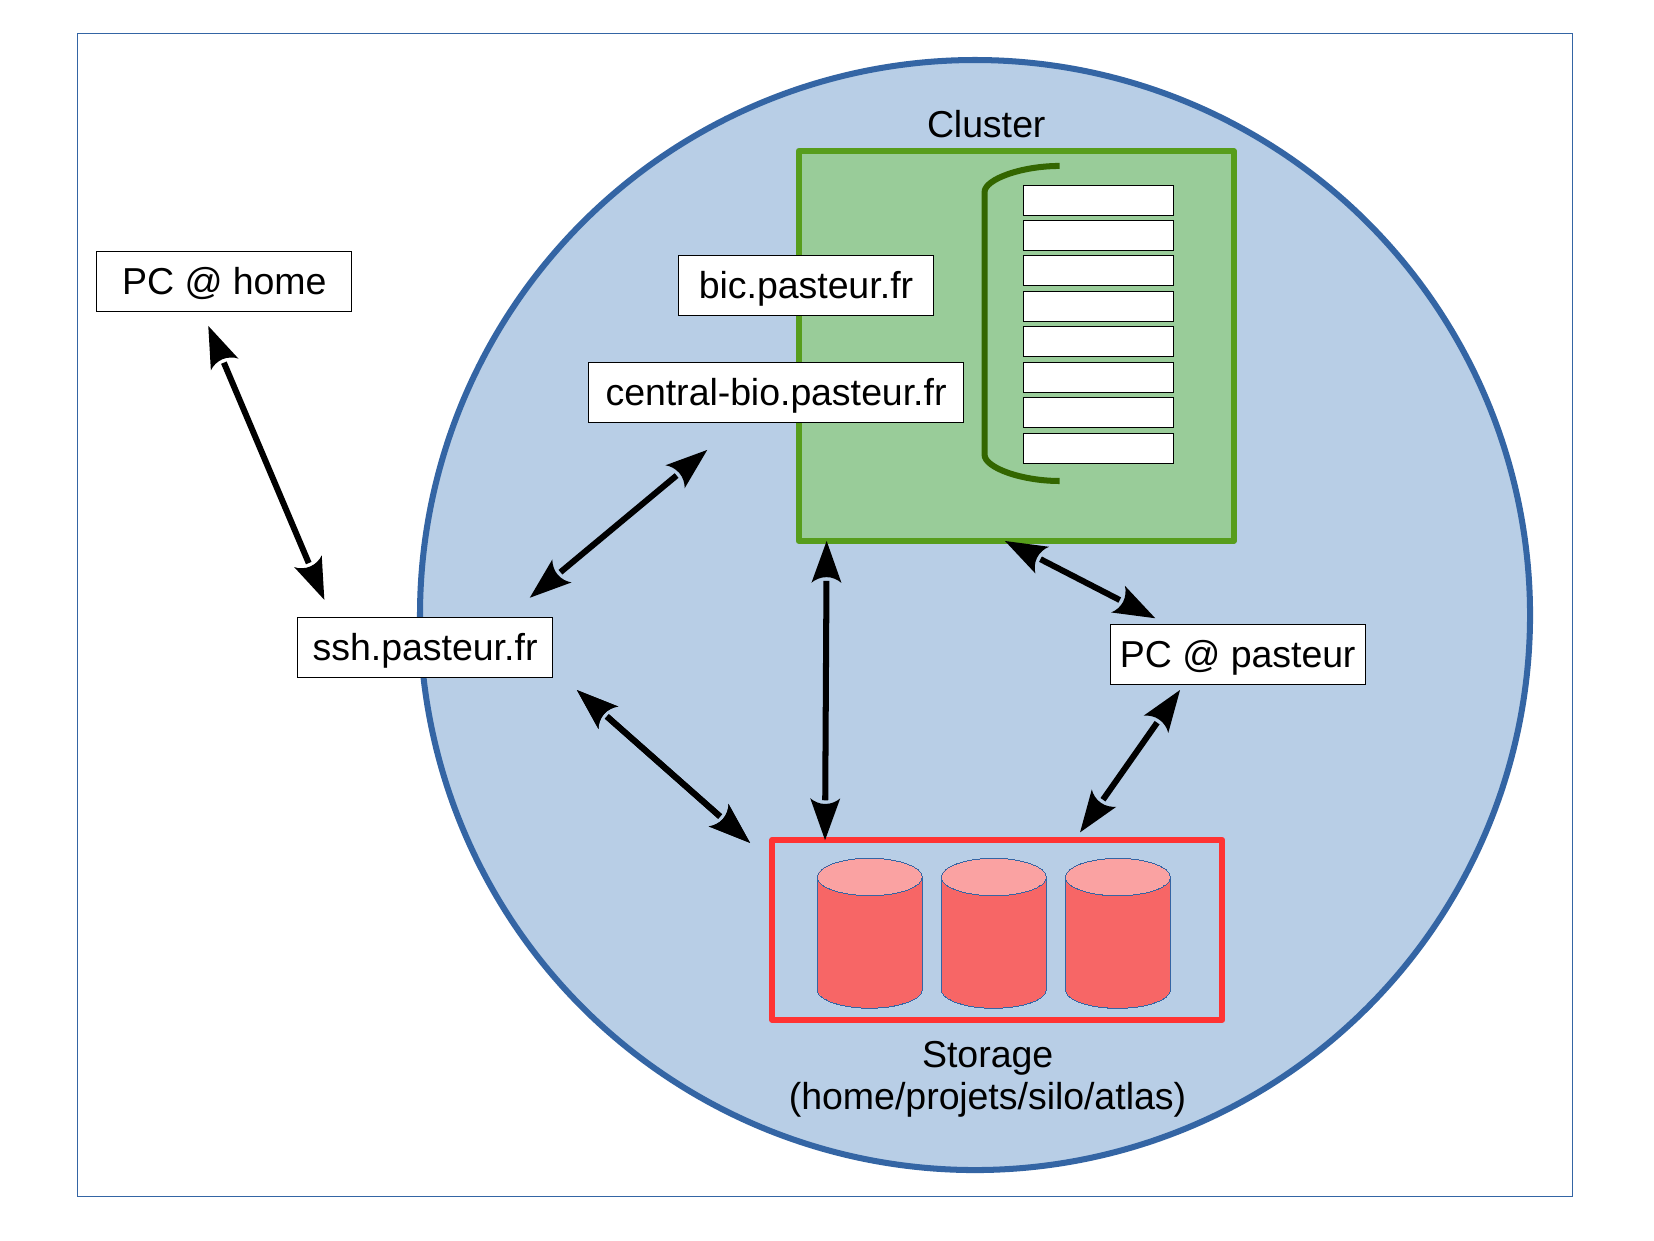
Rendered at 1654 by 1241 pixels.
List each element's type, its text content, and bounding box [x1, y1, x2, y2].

text_box [420, 60, 1531, 1171]
text_box PC @ home [96, 251, 352, 312]
text_box central-bio.pasteur.fr [588, 362, 964, 423]
text_box PC @ pasteur [1110, 624, 1366, 685]
text_box Storage (home/projets/silo/atlas) [774, 1026, 1202, 1126]
text_box Cluster [912, 96, 1061, 154]
text_box bic.pasteur.fr [678, 255, 934, 316]
text_box ssh.pasteur.fr [297, 617, 553, 678]
